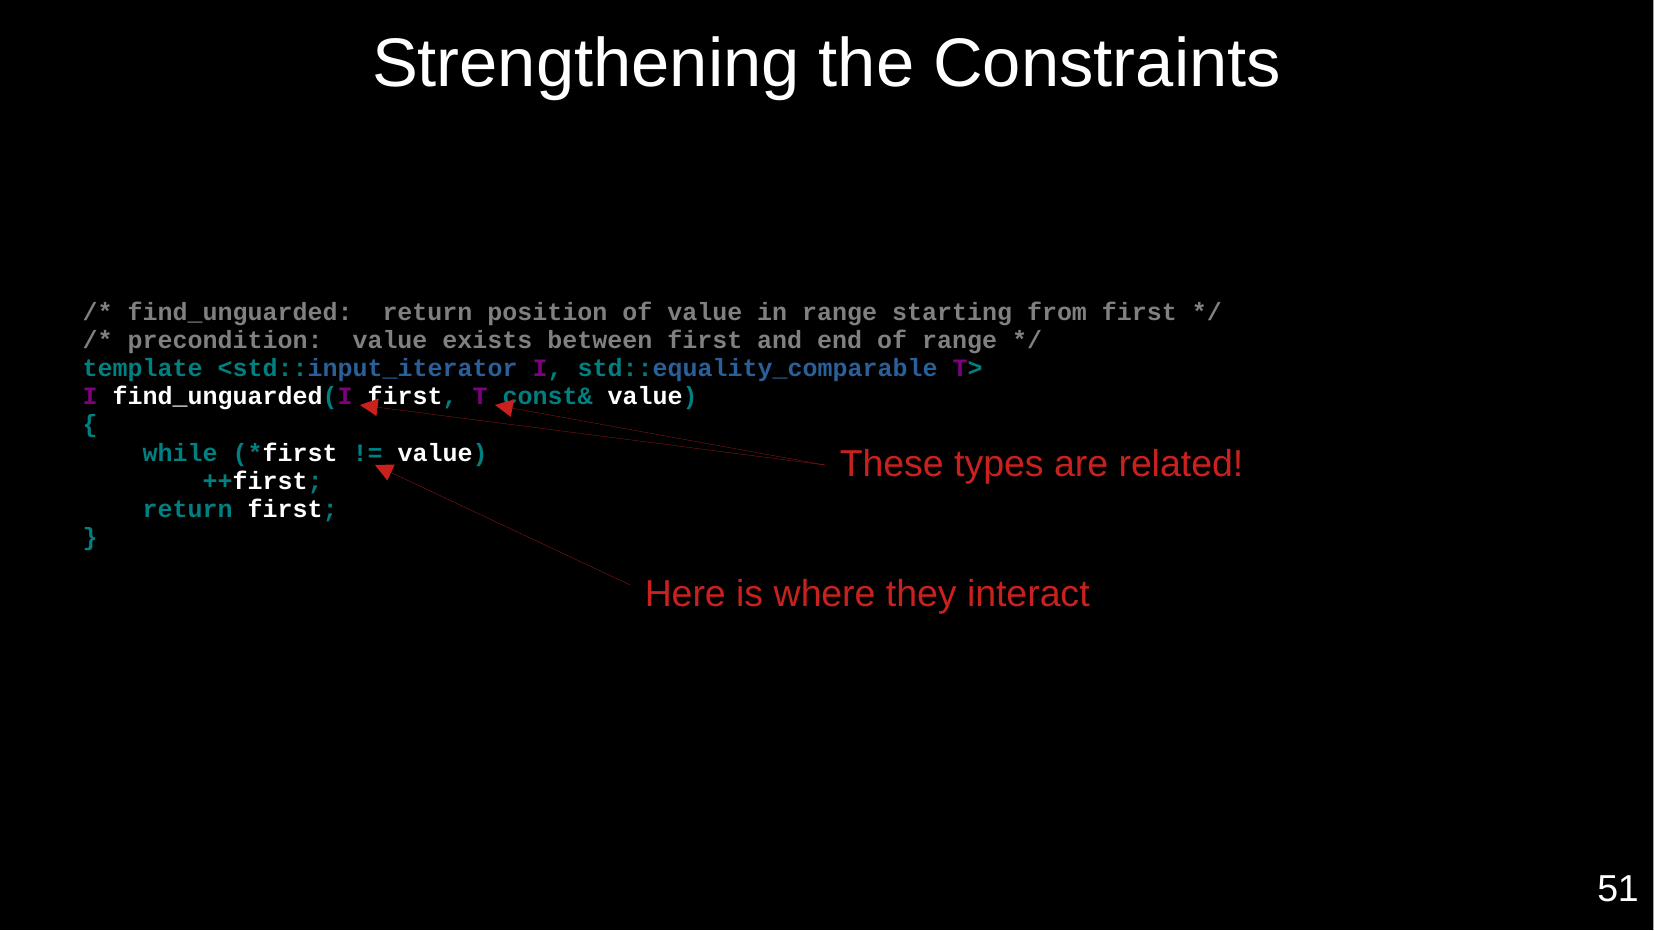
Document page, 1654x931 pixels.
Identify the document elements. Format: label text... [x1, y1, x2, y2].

text_box These types are related! [825, 435, 1261, 492]
text_box Here is where they interact [630, 564, 1111, 622]
text_box <number> [1024, 860, 1654, 931]
title Strengthening the Constraints [82, 4, 1571, 121]
subtitle /* find_unguarded: return position of value in range starting from first */ /* precondition: value exists between first and end of range */ template <std::input_iterator I, std::equality_comparable T> I find_unguarded(I first, T const& value) { while (*first != value) ++first; return first; } [82, 132, 1571, 889]
